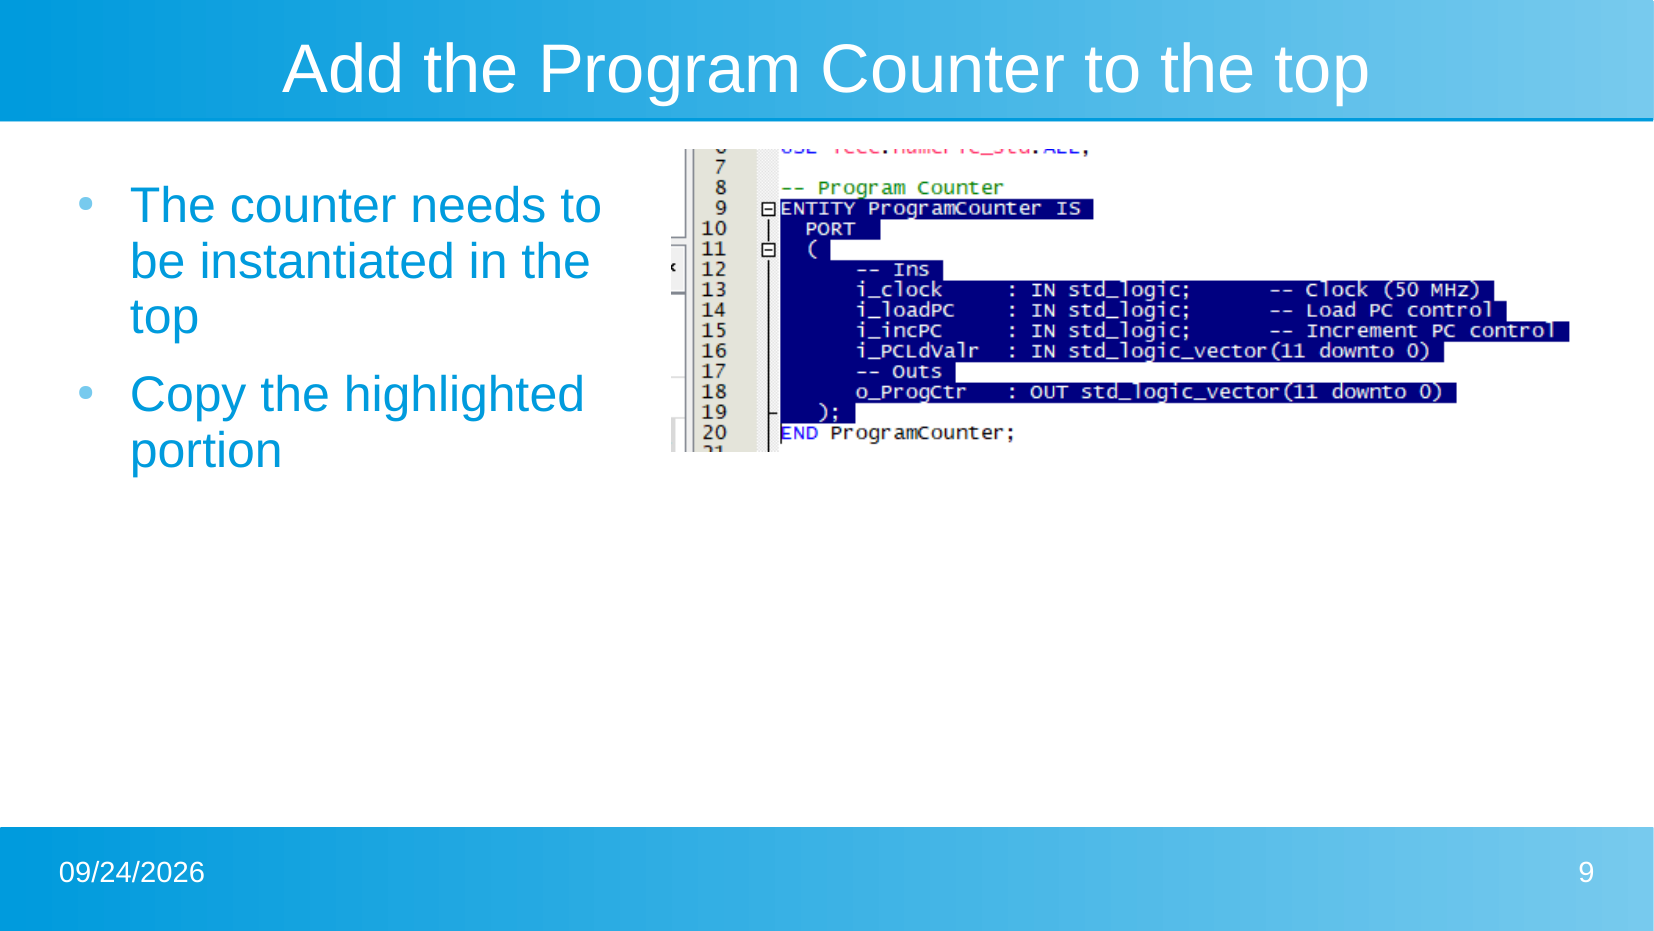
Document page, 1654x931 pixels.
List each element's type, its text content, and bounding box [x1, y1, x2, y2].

picture [671, 149, 1651, 452]
list The counter needs to be instantiated in the top Copy the highlighted portion [59, 177, 638, 768]
title Add the Program Counter to the top [59, 29, 1595, 108]
